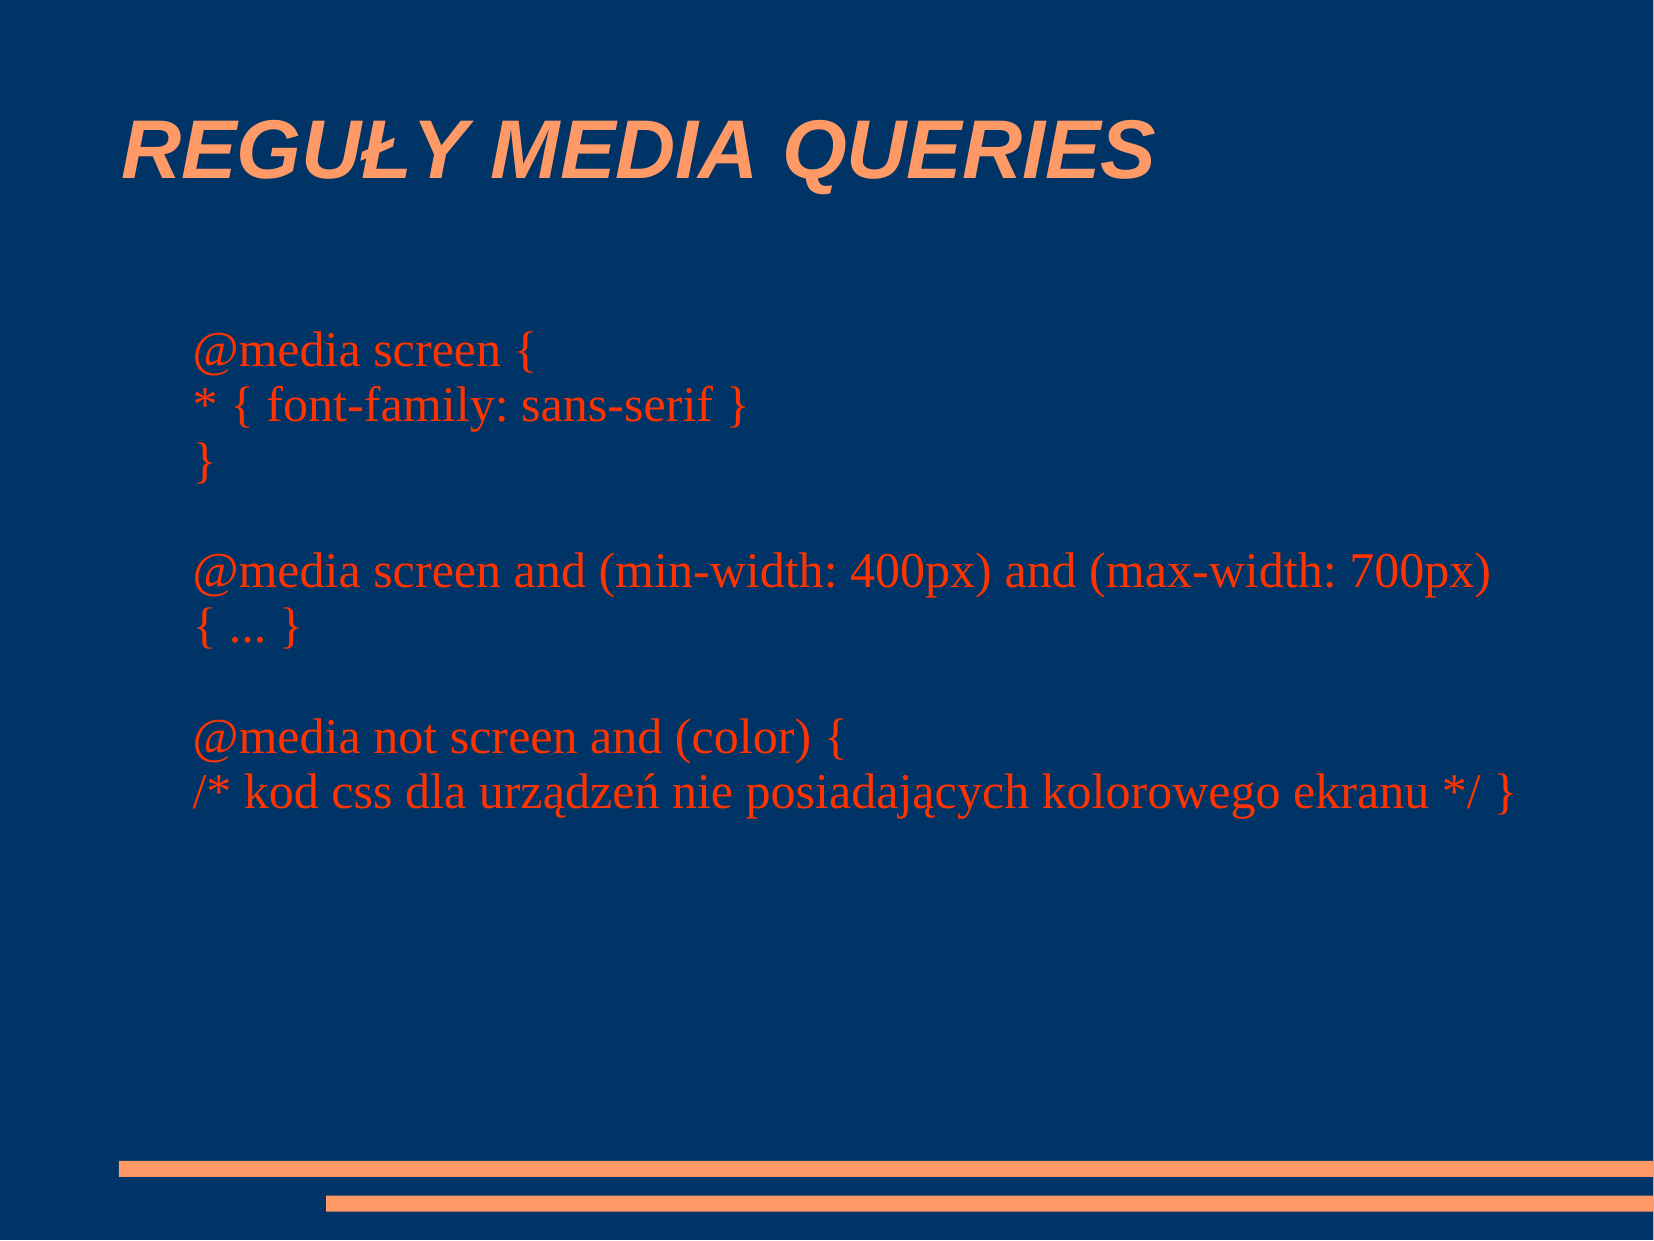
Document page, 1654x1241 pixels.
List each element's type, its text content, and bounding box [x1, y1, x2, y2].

title REGUŁY MEDIA QUERIES [121, 46, 1534, 254]
list @media screen { * { font-family: sans-serif } } @media screen and (min-width: 400px) and (max-width: 700px) { ... } @media not screen and (color) { /* kod css dla urządzeń nie posiadających kolorowego ekranu */ } [121, 322, 1561, 1132]
